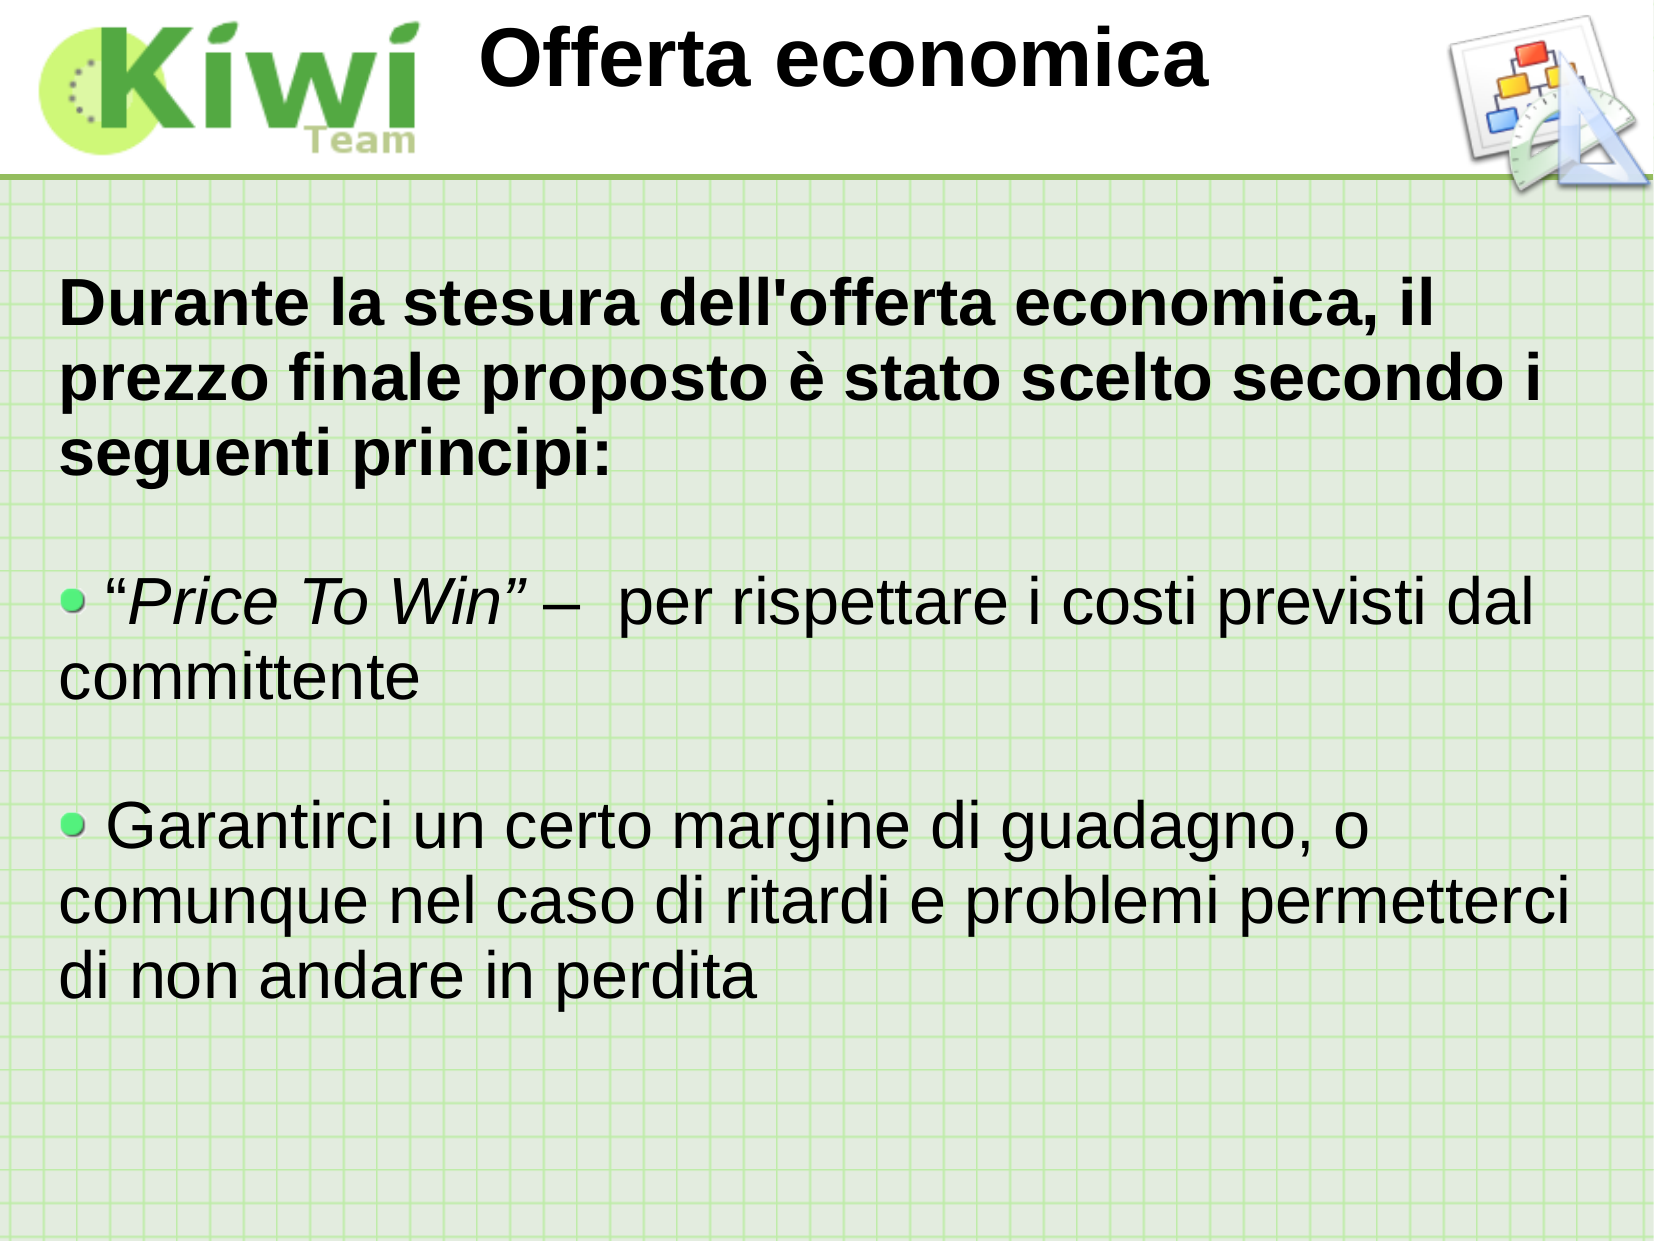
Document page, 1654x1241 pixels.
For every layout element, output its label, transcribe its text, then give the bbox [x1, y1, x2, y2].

text_box Durante la stesura dell'offerta economica, il prezzo finale proposto è stato scelto secondo i seguenti principi: “Price To Win” – per rispettare i costi previsti dal committente Garantirci un certo margine di guadagno, o comunque nel caso di ritardi e problemi permetterci di non andare in perdita [59, 265, 1595, 1013]
title Offerta economica [478, 8, 1211, 107]
text_box [0, 0, 1446, 174]
picture [0, 0, 1654, 1241]
picture [29, 7, 438, 166]
